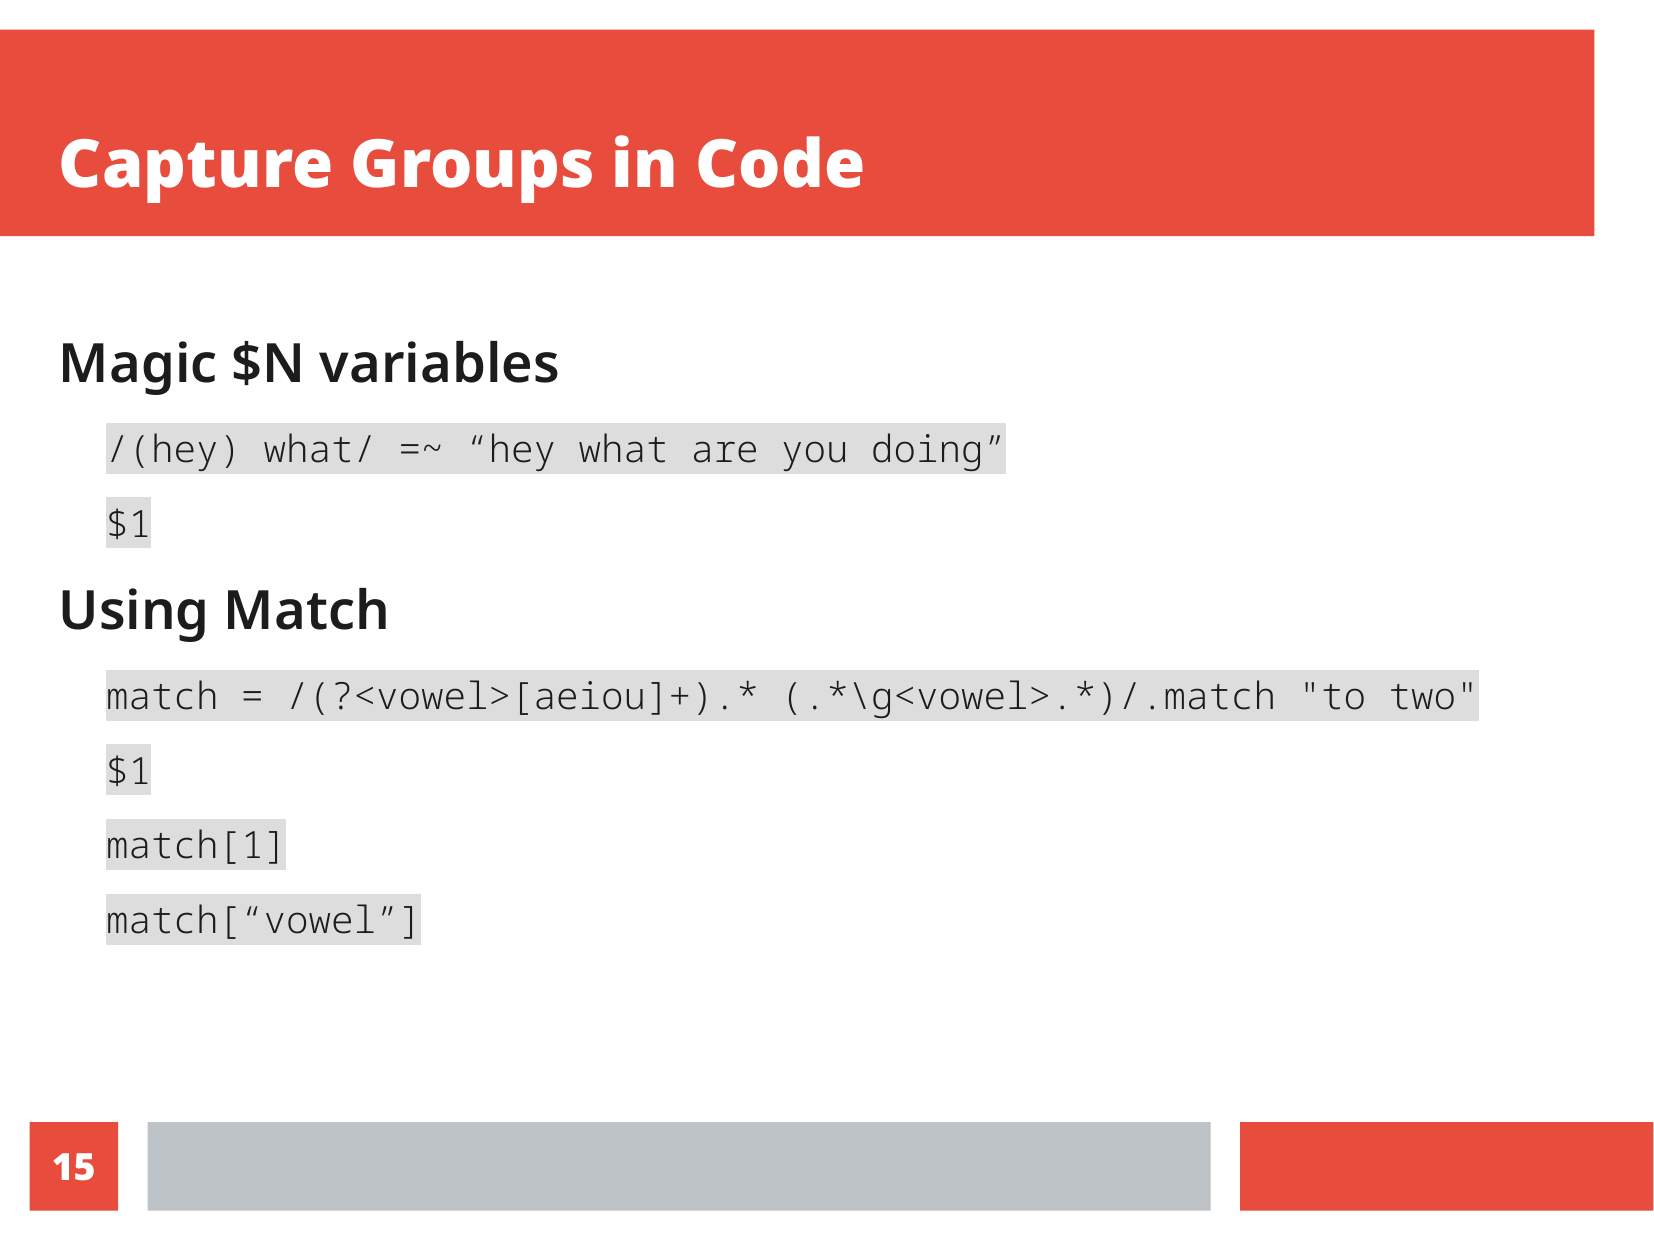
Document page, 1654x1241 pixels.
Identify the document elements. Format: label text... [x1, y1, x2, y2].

list Magic $N variables /(hey) what/ =~ “hey what are you doing” $1 Using Match match = /(?<vowel>[aeiou]+).* (.*\g<vowel>.*)/.match "to two" $1 match[1] match[“vowel”] [59, 324, 1565, 1093]
title Capture Groups in Code [59, 59, 1595, 207]
